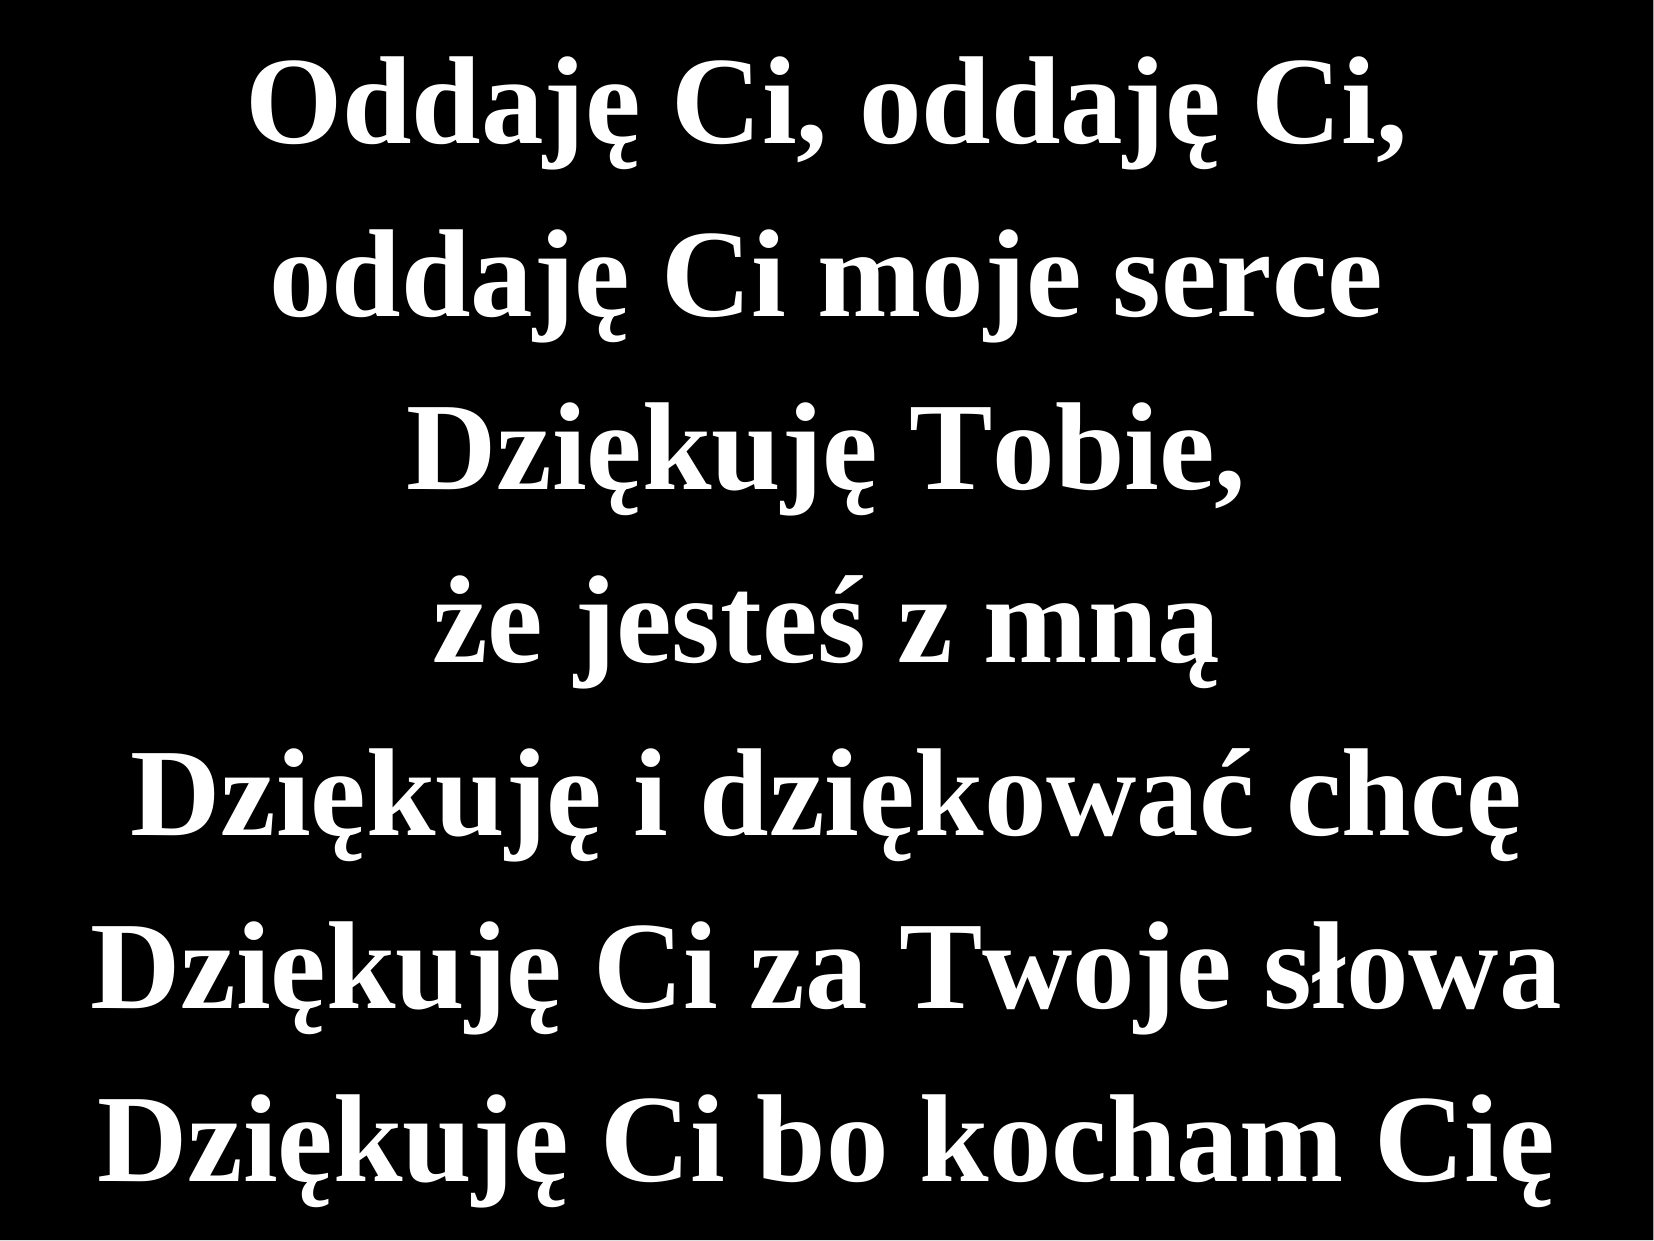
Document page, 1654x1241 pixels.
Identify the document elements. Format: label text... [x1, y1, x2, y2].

title Oddaję Ci, oddaję Ci, ppp oddaję Ci moje serce ppp Dziękuję Tobie, ppp że jesteś z mną ppp Dziękuję i dziękować chcę ppp Dziękuję Ci za Twoje słowa ppp Dziękuję Ci bo kocham Cię [0, 0, 1654, 1241]
